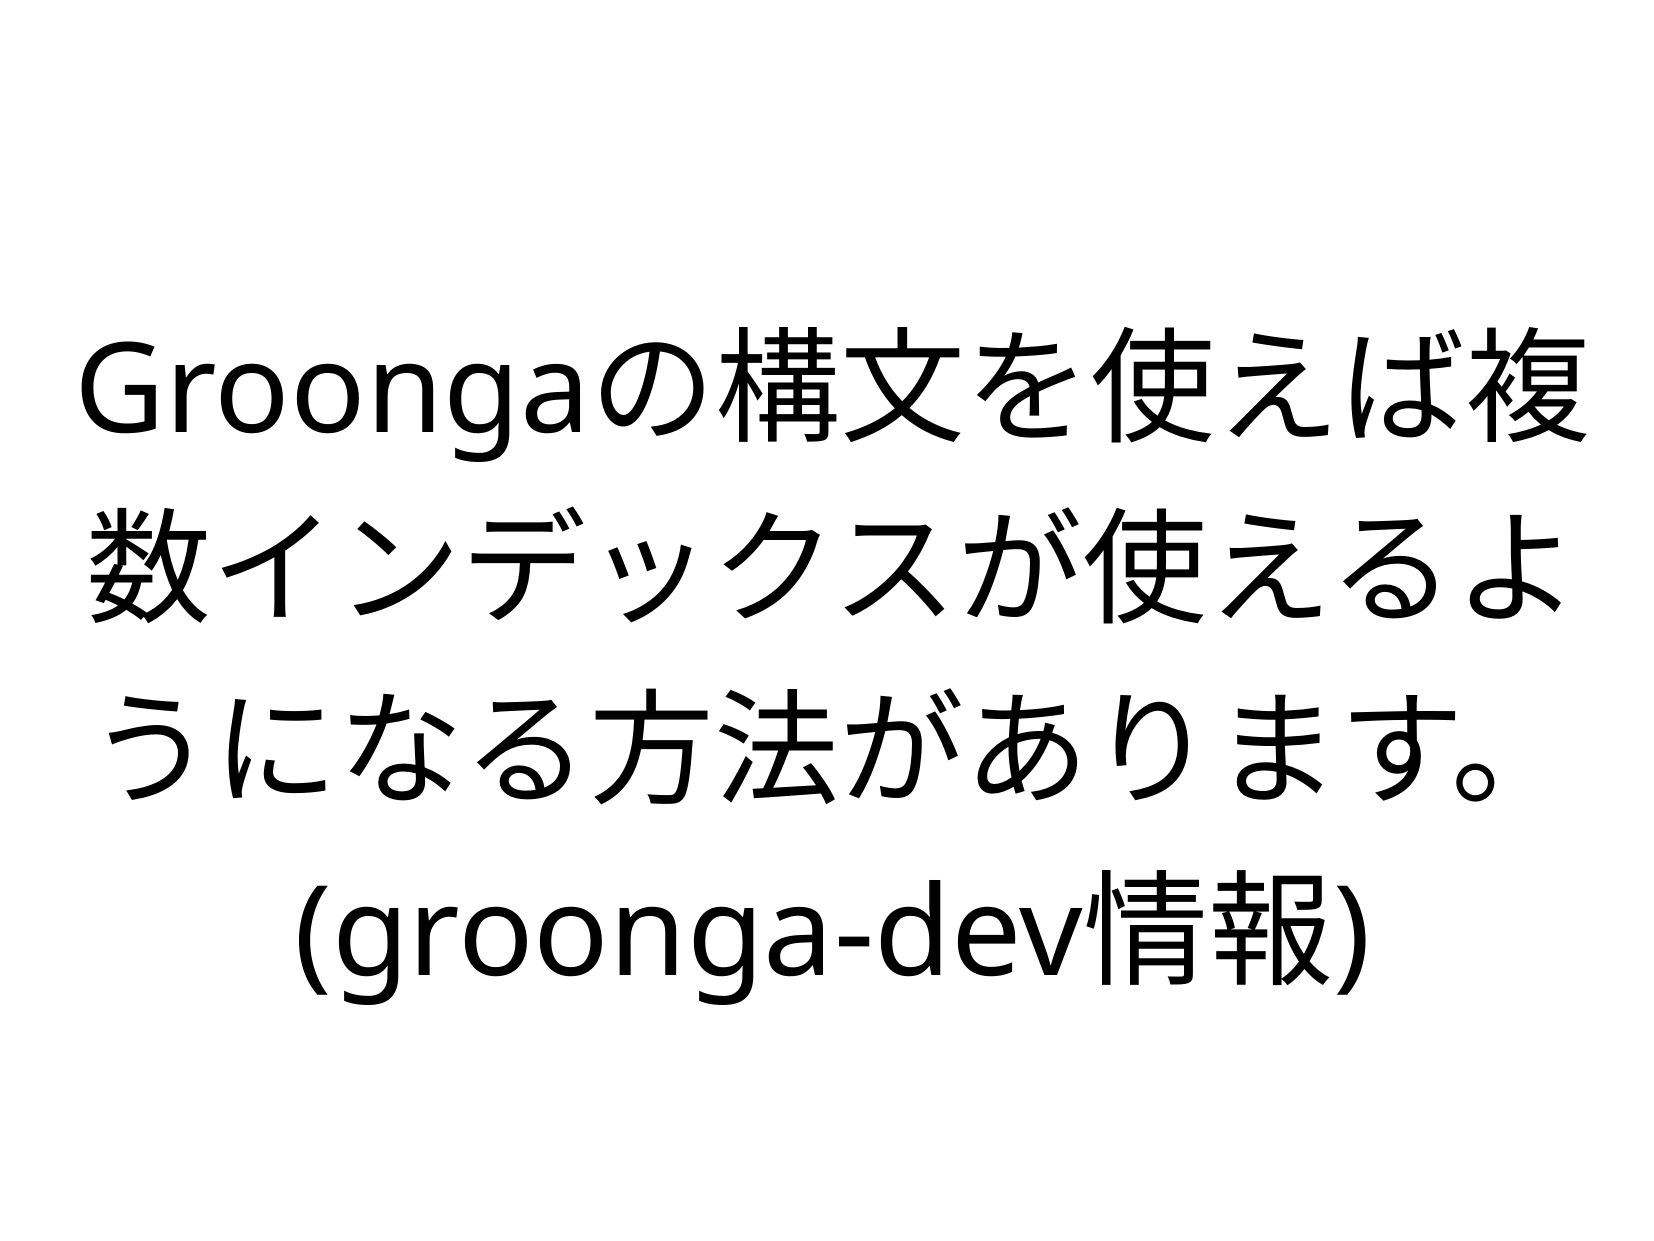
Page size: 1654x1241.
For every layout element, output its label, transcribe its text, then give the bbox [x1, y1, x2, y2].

subtitle Groongaの構文を使えば複数インデックスが使えるようになる方法があります。 (groonga-dev情報) [47, 290, 1619, 1010]
